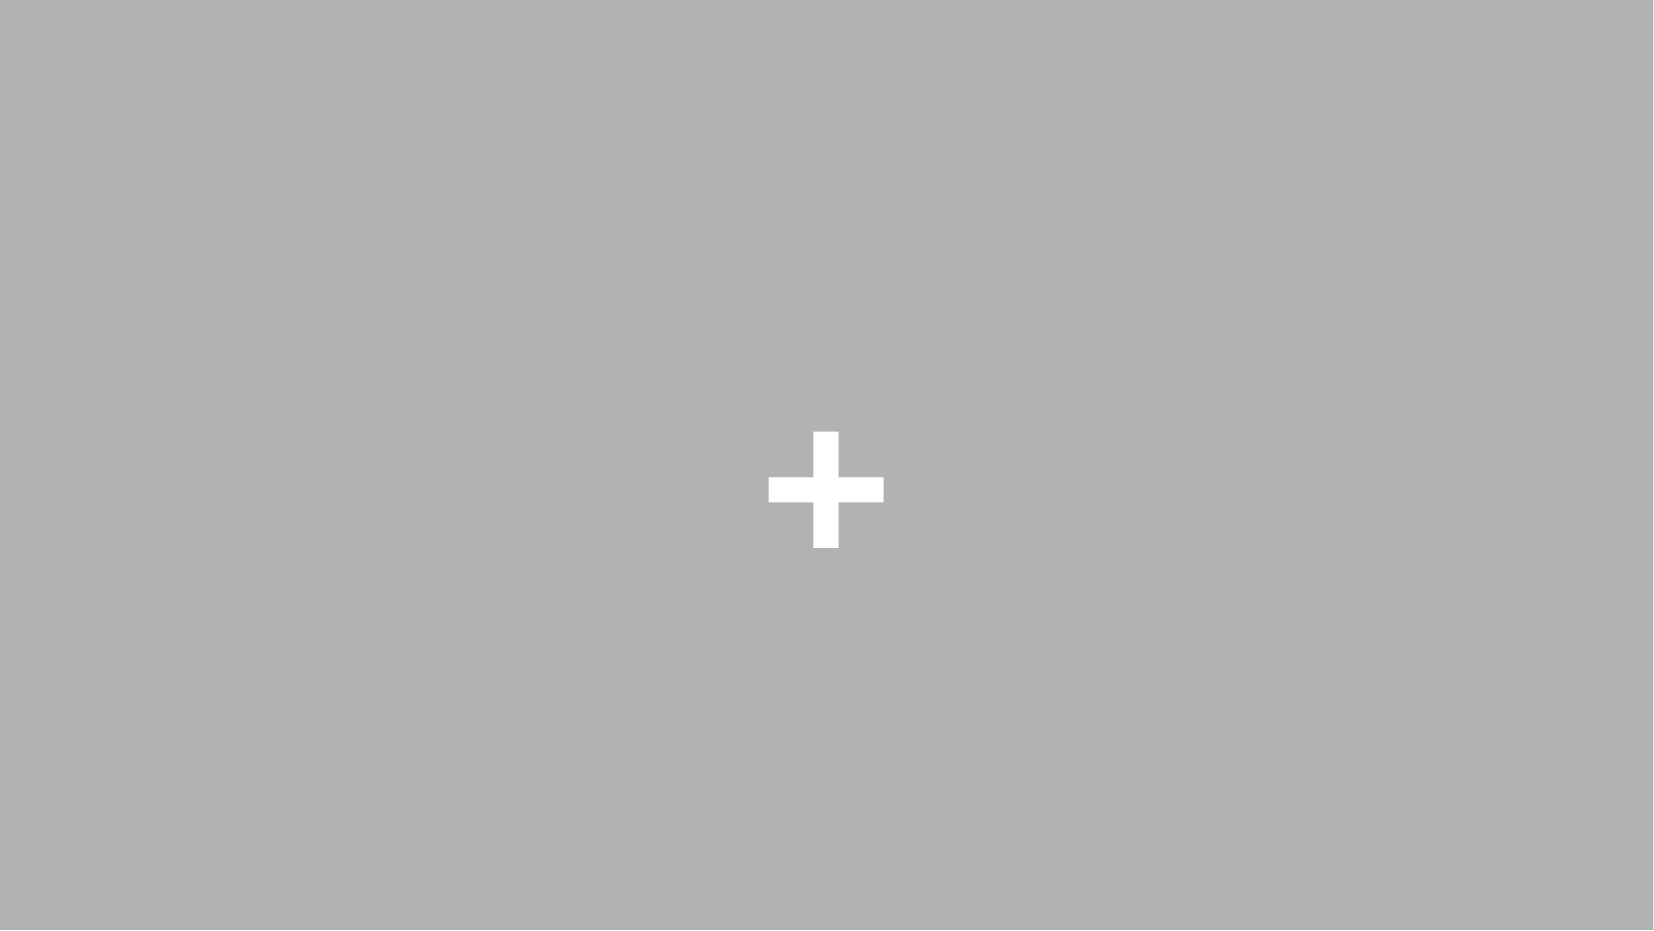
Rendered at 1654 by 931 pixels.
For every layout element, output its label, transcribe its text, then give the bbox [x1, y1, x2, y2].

subtitle + [82, 217, 1571, 758]
